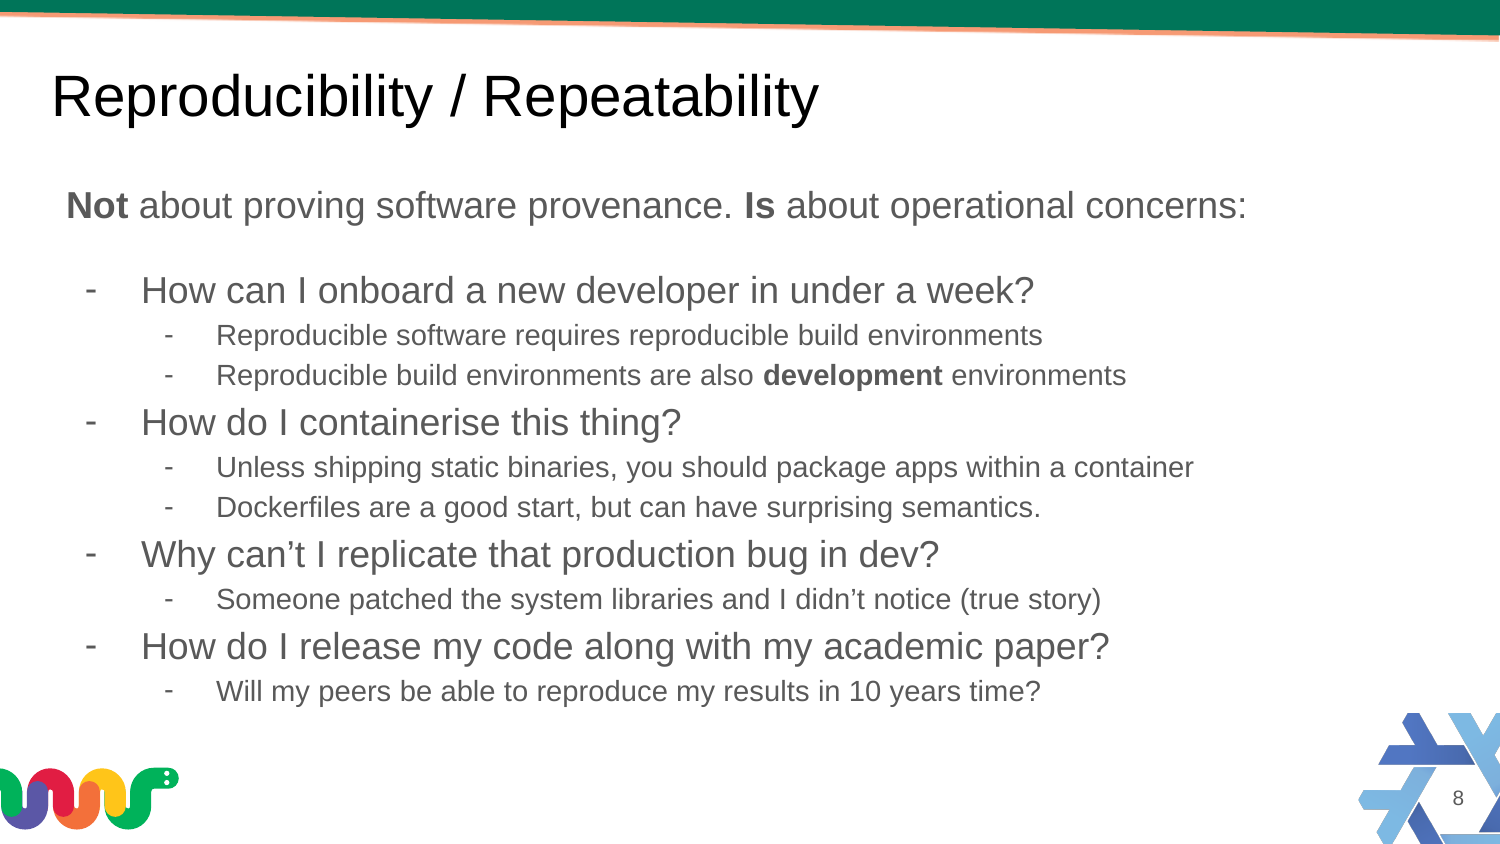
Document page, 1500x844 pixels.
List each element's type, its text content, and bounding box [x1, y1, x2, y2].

title Reproducibility / Repeatability [51, 49, 1449, 144]
list Not about proving software provenance. Is about operational concerns: How can I onboard a new developer in under a week? Reproducible software requires reproducible build environments Reproducible build environments are also development environments How do I containerise this thing? Unless shipping static binaries, you should package apps within a container Dockerfiles are a good start, but can have surprising semantics. Why can’t I replicate that production bug in dev? Someone patched the system libraries and I didn’t notice (true story) How do I release my code along with my academic paper? Will my peers be able to reproduce my results in 10 years time? [51, 159, 1449, 781]
picture [1358, 713, 1500, 844]
